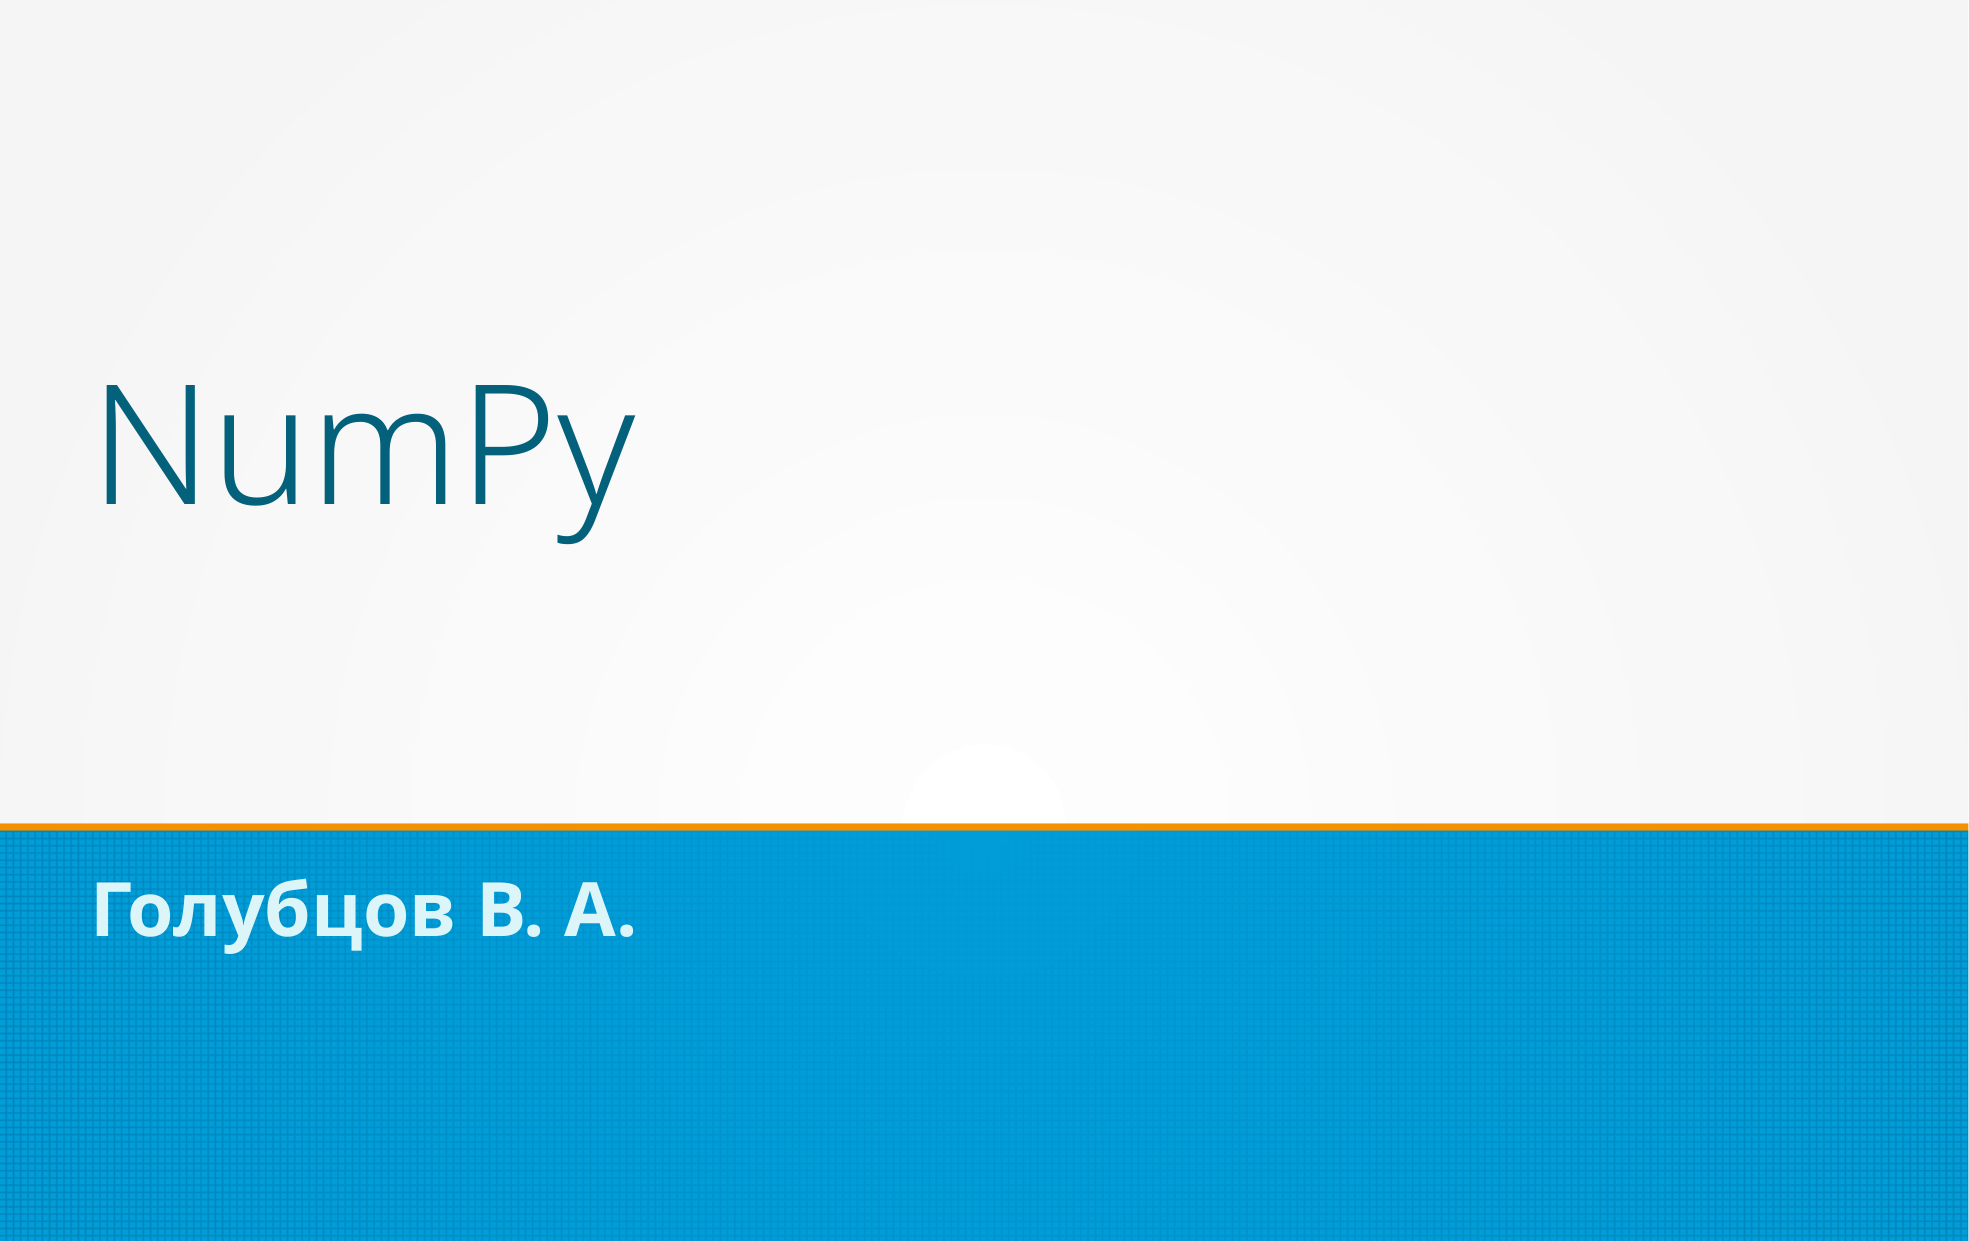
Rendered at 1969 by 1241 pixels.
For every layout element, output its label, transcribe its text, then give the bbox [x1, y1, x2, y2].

picture [0, 0, 1969, 830]
title NumPy [90, 49, 1862, 781]
subtitle Голубцов В. А. [90, 855, 1861, 1111]
